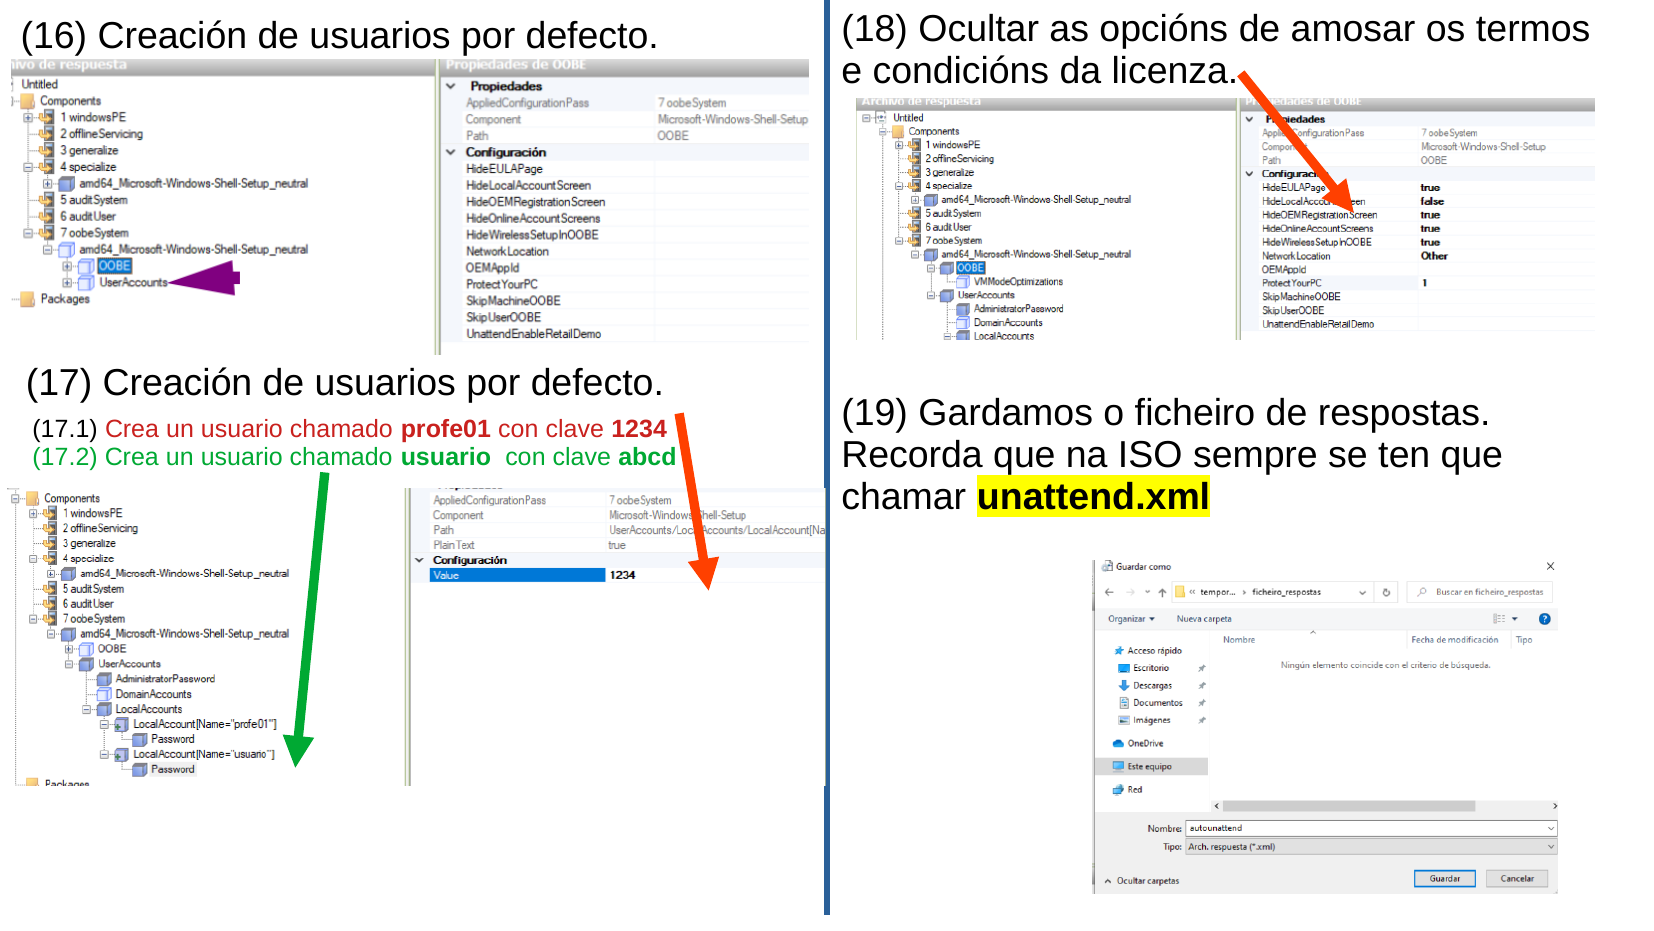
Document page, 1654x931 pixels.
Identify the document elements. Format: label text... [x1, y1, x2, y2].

picture [0, 488, 826, 786]
text_box (16) Creación de usuarios por defecto. [5, 7, 804, 119]
text_box (19) Gardamos o ficheiro de respostas. Recorda que na ISO sempre se ten que chamar unattend.xml [826, 383, 1625, 525]
picture [1092, 560, 1558, 894]
text_box (18) Ocultar as opcións de amosar os termos e condicións da licenza. [826, 0, 1625, 99]
picture [11, 59, 809, 354]
text_box (17.1) Crea un usuario chamado profe01 con clave 1234 (17.2) Crea un usuario chamado usuario con clave abcd [17, 407, 815, 537]
picture [856, 98, 1595, 340]
text_box (17) Creación de usuarios por defecto. [11, 354, 809, 414]
